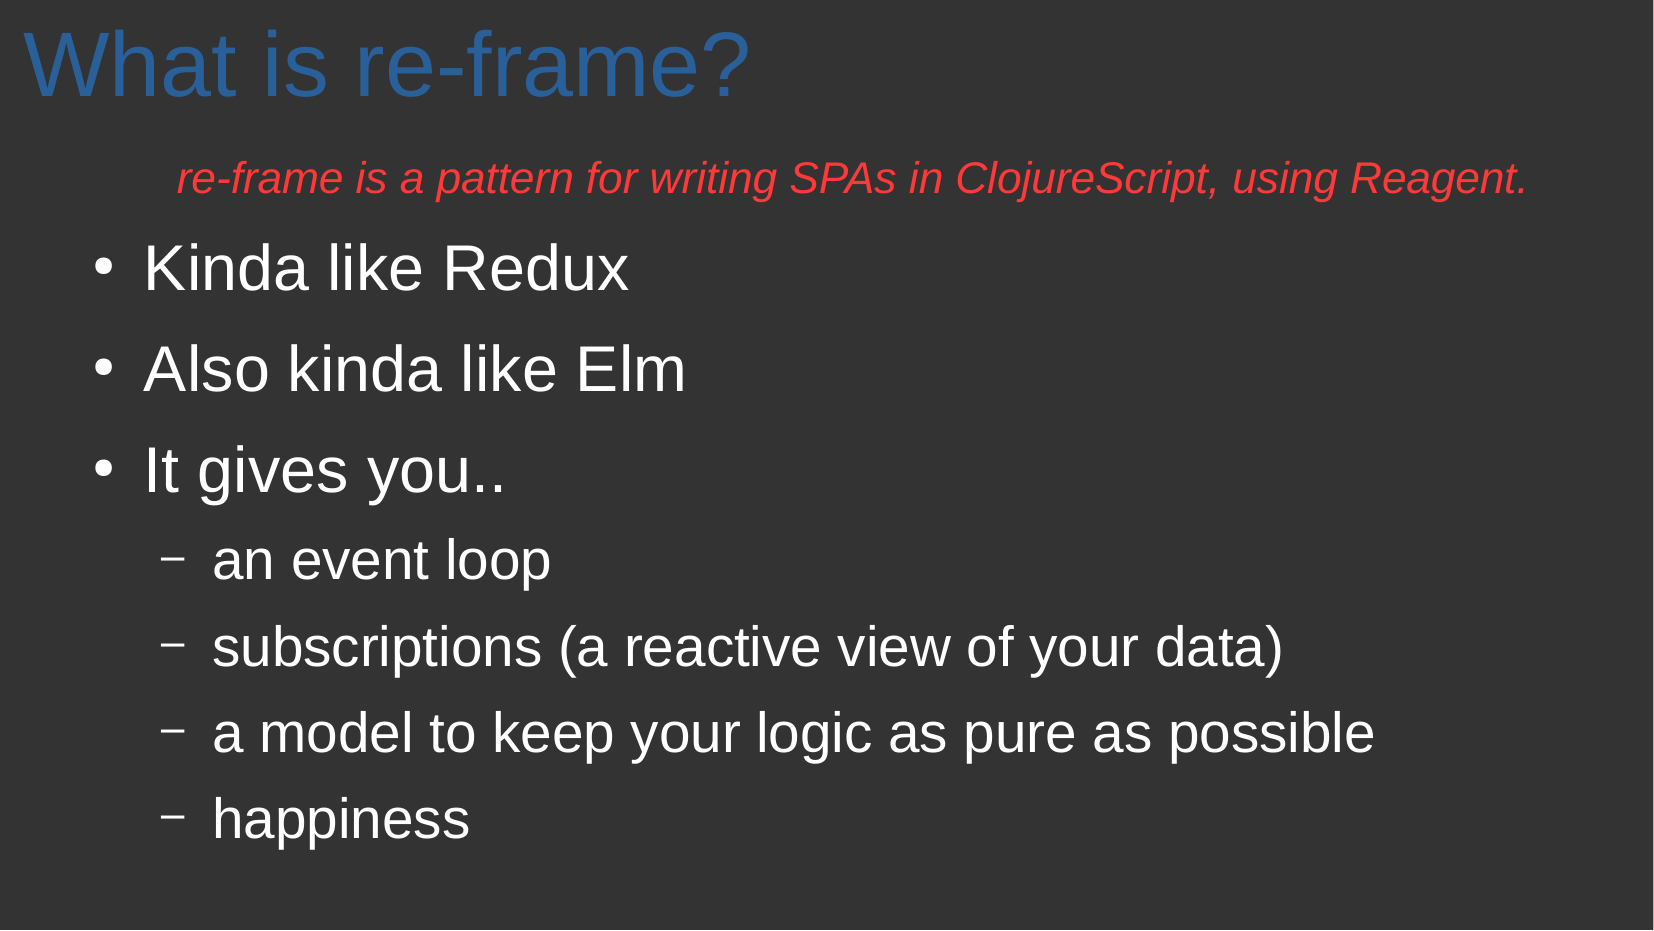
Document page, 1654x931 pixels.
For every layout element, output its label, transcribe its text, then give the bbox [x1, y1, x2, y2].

list re-frame is a pattern for writing SPAs in ClojureScript, using Reagent. Kinda like Redux Also kinda like Elm It gives you.. an event loop subscriptions (a reactive view of your data) a model to keep your logic as pure as possible happiness [75, 153, 1564, 851]
title What is re-frame? [23, 11, 1589, 119]
